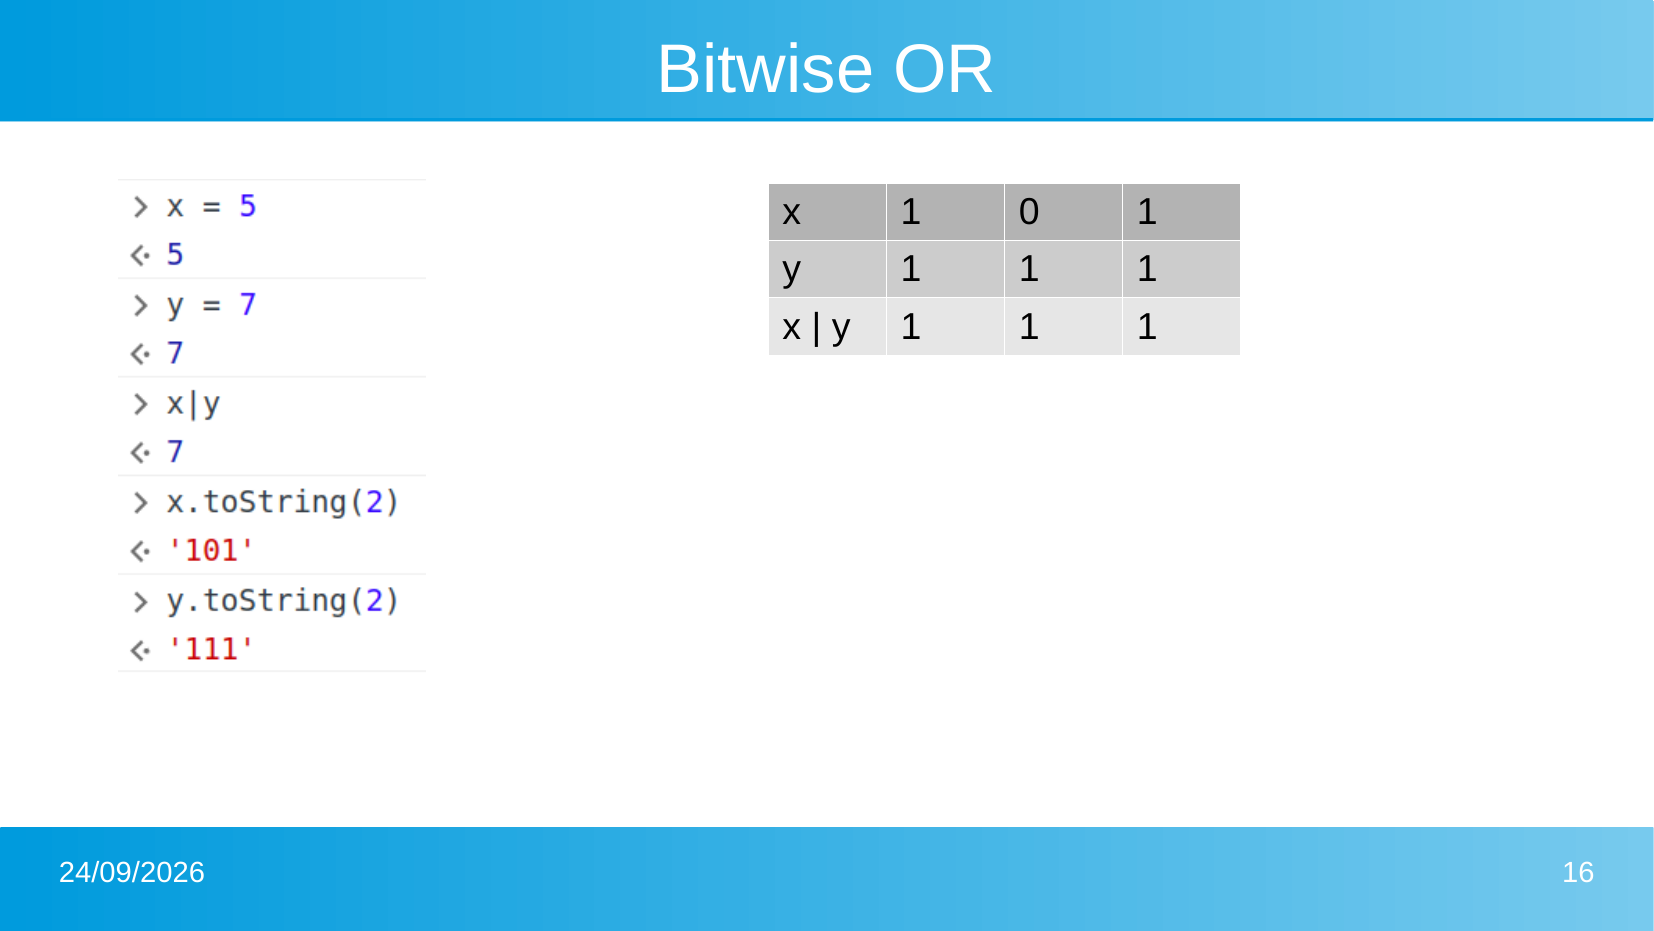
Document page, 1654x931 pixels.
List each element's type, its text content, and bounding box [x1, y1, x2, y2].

table_cell 1 [887, 298, 1004, 355]
table_header 1 [1123, 184, 1240, 240]
table_cell 1 [1005, 298, 1122, 355]
table_cell y [769, 241, 886, 297]
picture [118, 179, 426, 680]
table_header x [769, 184, 886, 240]
table_cell 1 [1123, 298, 1240, 355]
table_cell 1 [1123, 241, 1240, 297]
table_cell 1 [887, 241, 1004, 297]
table_cell 1 [1005, 241, 1122, 297]
table_header 1 [887, 184, 1004, 240]
table_header 0 [1005, 184, 1122, 240]
table_cell x | y [769, 298, 886, 355]
title Bitwise OR [59, 29, 1595, 108]
